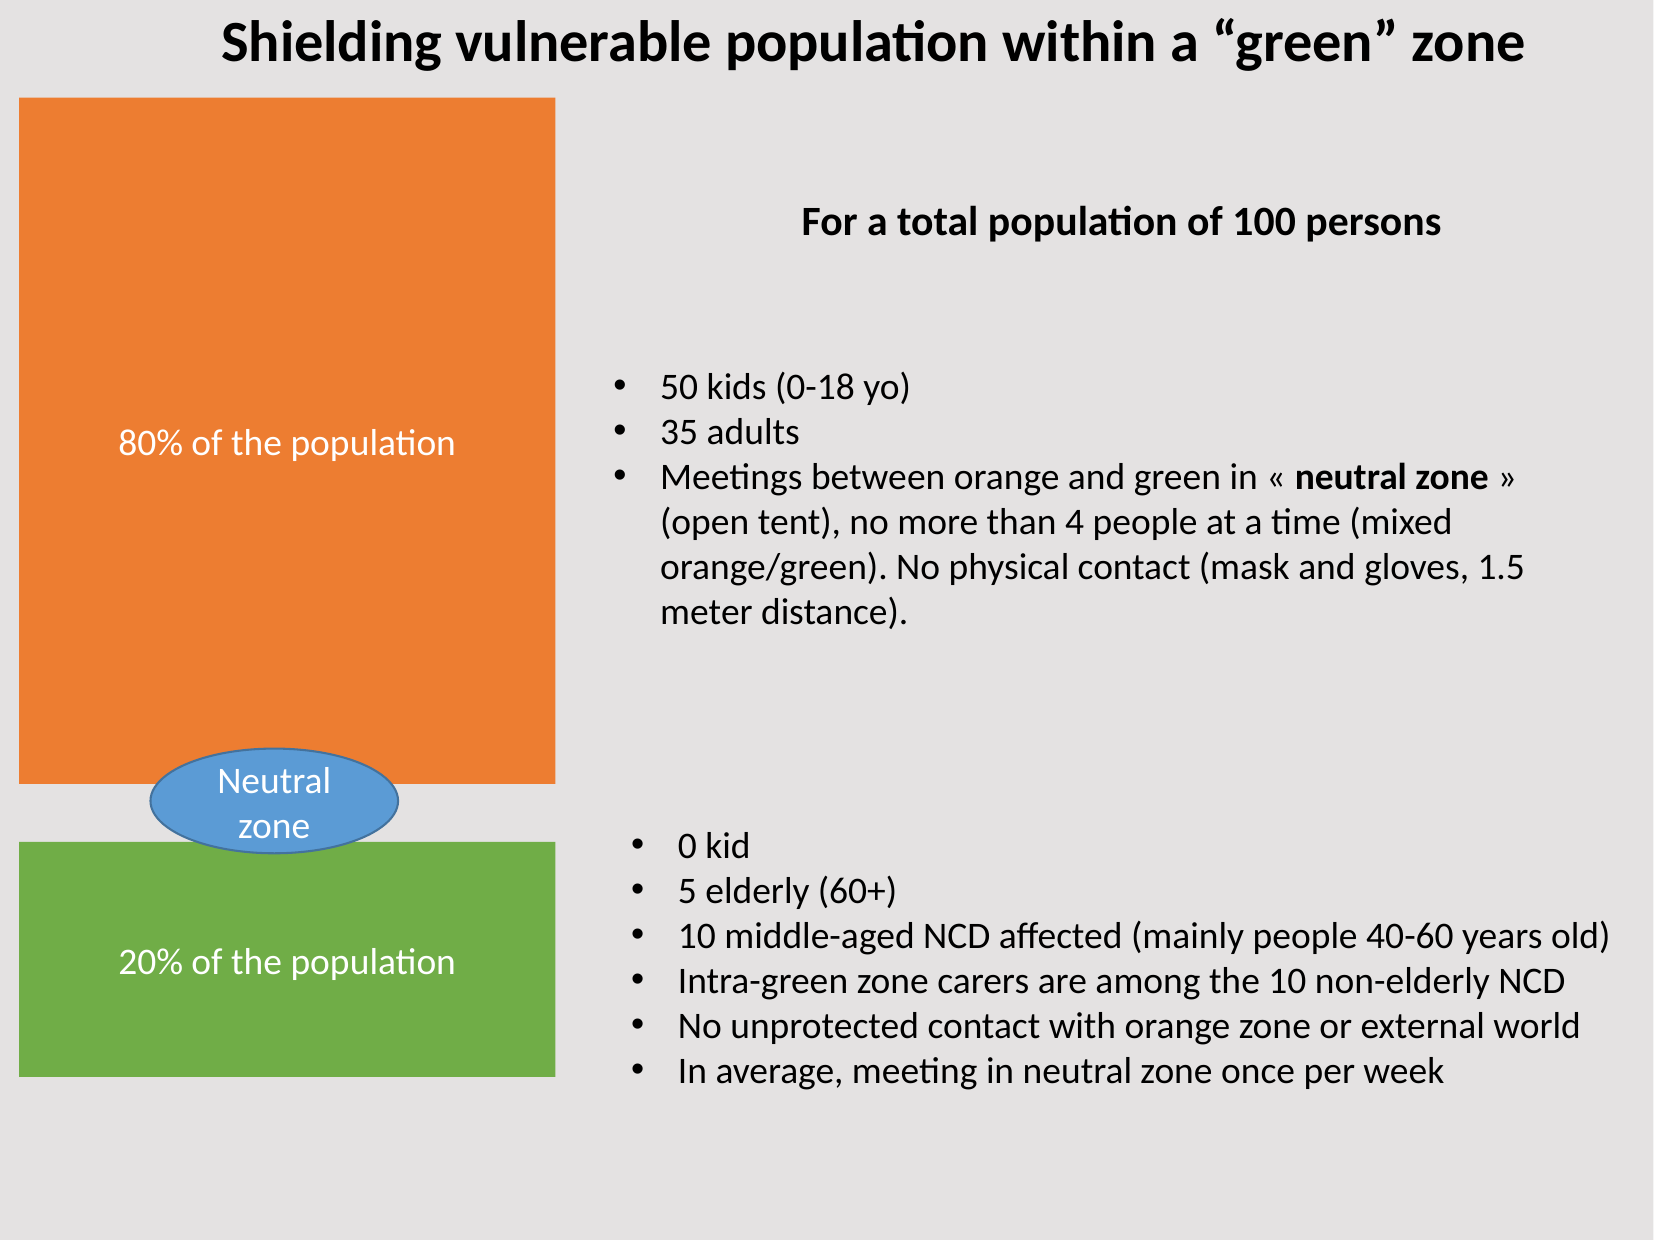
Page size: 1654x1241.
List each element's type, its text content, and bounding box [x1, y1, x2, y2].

text_box Shielding vulnerable population within a “green” zone [206, 10, 1560, 142]
text_box For a total population of 100 persons [786, 186, 1457, 252]
text_box Neutral zone [150, 748, 399, 854]
text_box 0 kid 5 elderly (60+) 10 middle-aged NCD affected (mainly people 40-60 years old) Intra-green zone carers are among the 10 non-elderly NCD No unprotected contact with orange zone or external world In average, meeting in neutral zone once per week [616, 813, 1644, 1099]
text_box 20% of the population [19, 841, 556, 1077]
text_box 50 kids (0-18 yo) 35 adults Meetings between orange and green in « neutral zone » (open tent), no more than 4 people at a time (mixed orange/green). No physical contact (mask and gloves, 1.5 meter distance). [598, 355, 1626, 775]
text_box 80% of the population [19, 97, 556, 784]
